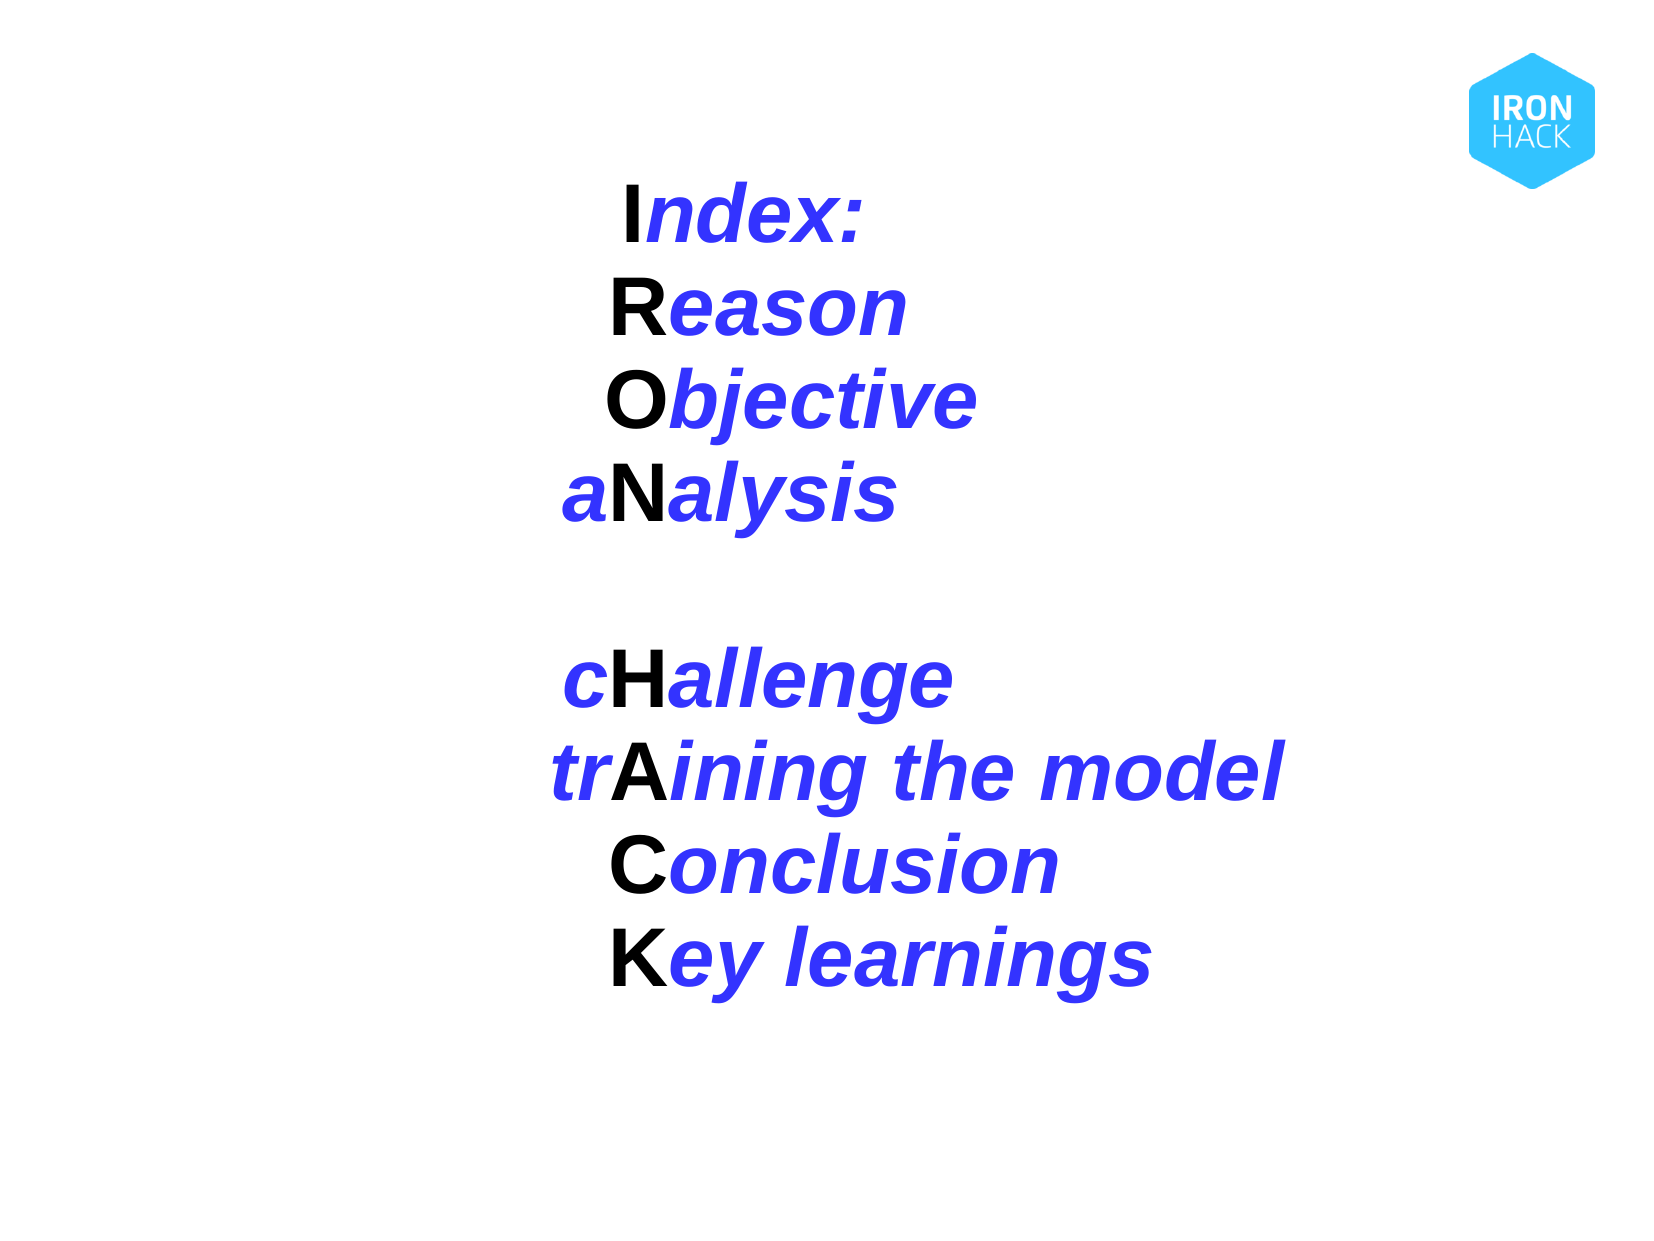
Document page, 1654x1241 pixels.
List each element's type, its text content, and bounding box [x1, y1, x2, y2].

picture [1469, 53, 1595, 189]
title Index: Reason Objective aNalysis cHallenge trAining the model Conclusion Key learnings [283, 166, 1654, 1004]
